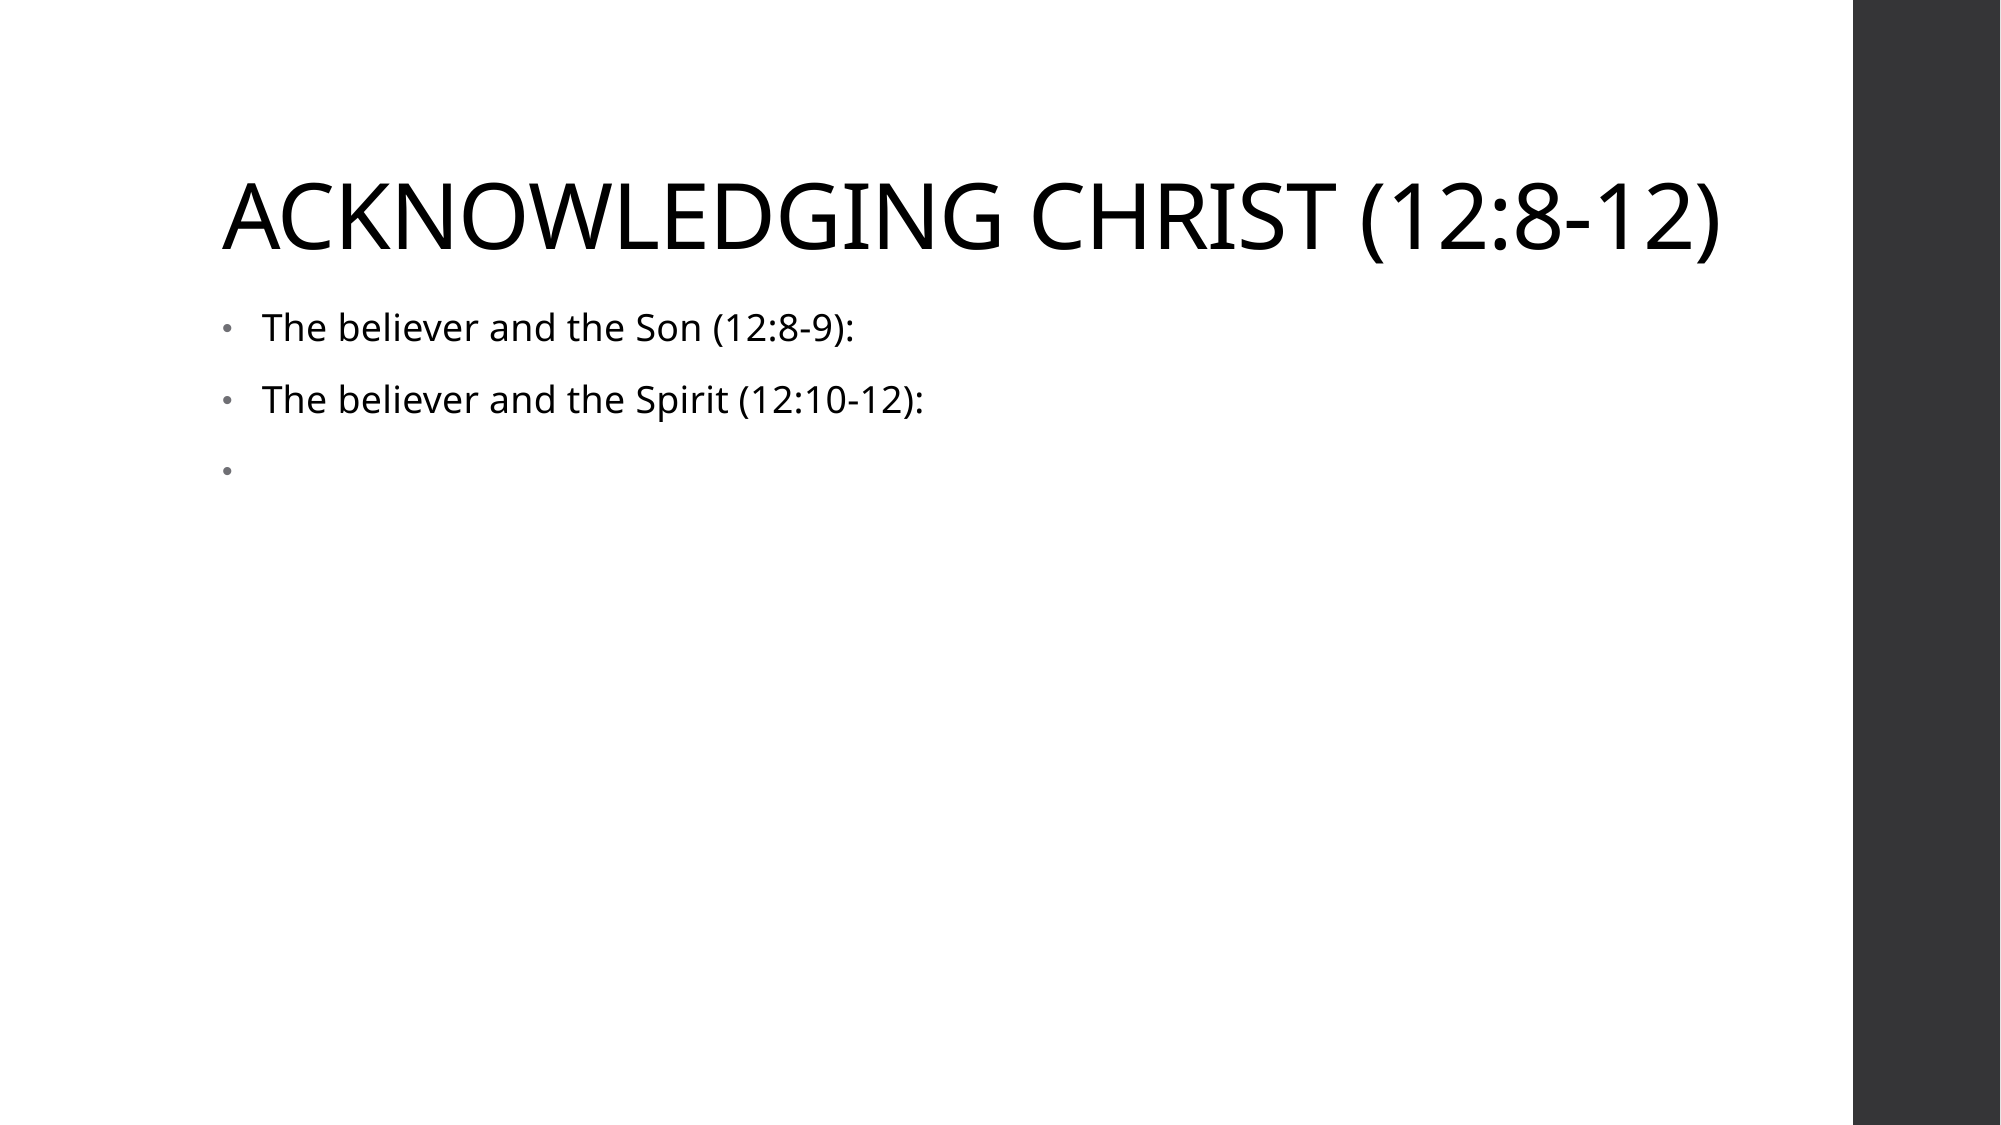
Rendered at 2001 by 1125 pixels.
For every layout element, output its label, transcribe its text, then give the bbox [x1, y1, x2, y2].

list The believer and the Son (12:8-9): The believer and the Spirit (12:10-12): [206, 299, 1617, 1014]
title ACKNOWLEDGING CHRIST (12:8-12) [206, 60, 1797, 278]
